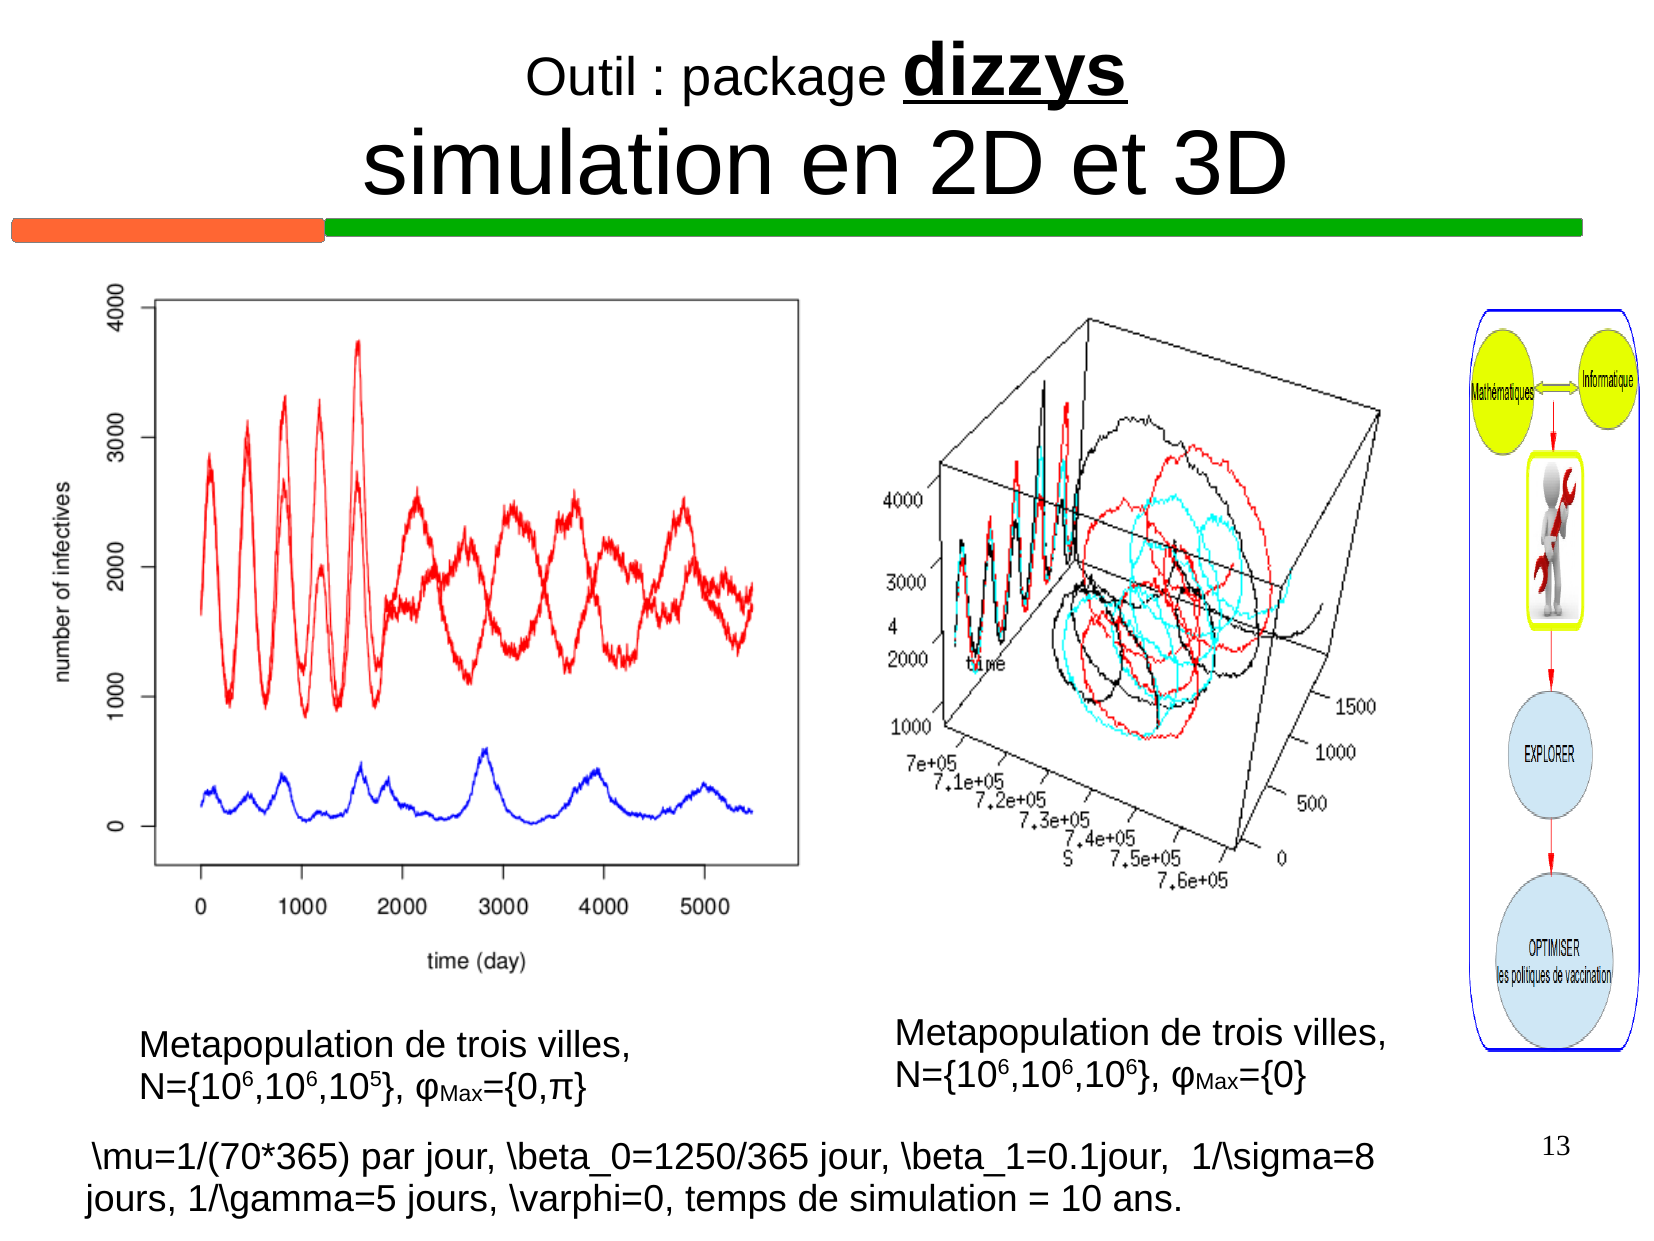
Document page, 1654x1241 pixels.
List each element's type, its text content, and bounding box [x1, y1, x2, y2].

text_box Metapopulation de trois villes, N={106,106,106}, φMax={0} [879, 1003, 1506, 1123]
title Outil : package dizzys simulation en 2D et 3D [82, 17, 1571, 220]
text_box [11, 218, 1583, 243]
text_box \mu=1/(70*365) par jour, \beta_0=1250/365 jour, \beta_1=0.1jour, 1/\sigma=8 jours, 1/\gamma=5 jours, \varphi=0, temps de simulation = 10 ans. [70, 1128, 1489, 1229]
picture [11, 259, 1460, 993]
picture [1466, 302, 1642, 1063]
text_box Metapopulation de trois villes, N={106,106,105}, φMax={0,π} [124, 1015, 751, 1128]
